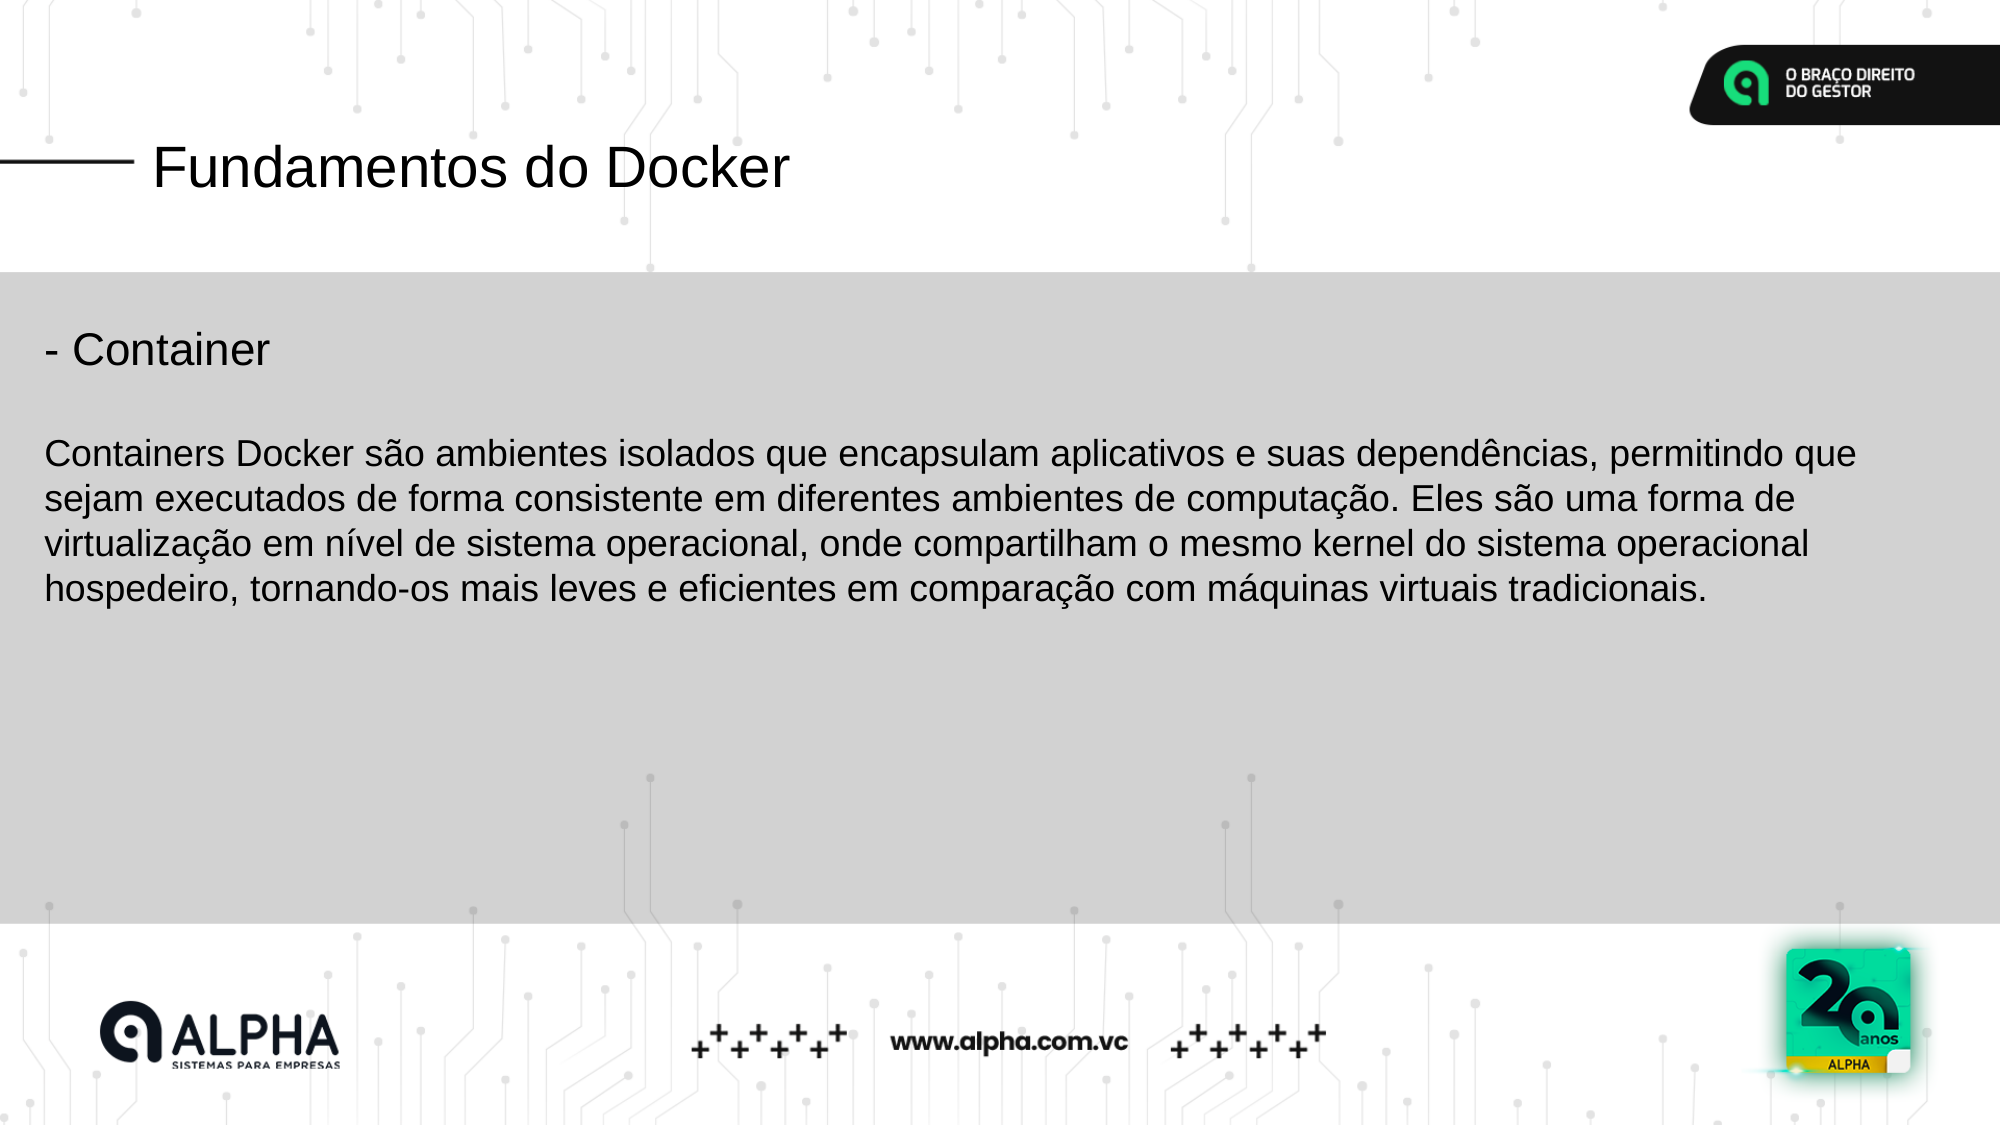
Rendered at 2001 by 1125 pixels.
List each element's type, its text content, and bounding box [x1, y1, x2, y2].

picture [0, 0, 2000, 1125]
text_box Fundamentos do Docker [137, 59, 1862, 277]
text_box - Container Containers Docker são ambientes isolados que encapsulam aplicativos e suas dependências, permitindo que sejam executados de forma consistente em diferentes ambientes de computação. Eles são uma forma de virtualização em nível de sistema operacional, onde compartilham o mesmo kernel do sistema operacional hospedeiro, tornando-os mais leves e eficientes em comparação com máquinas virtuais tradicionais. [29, 311, 1969, 532]
